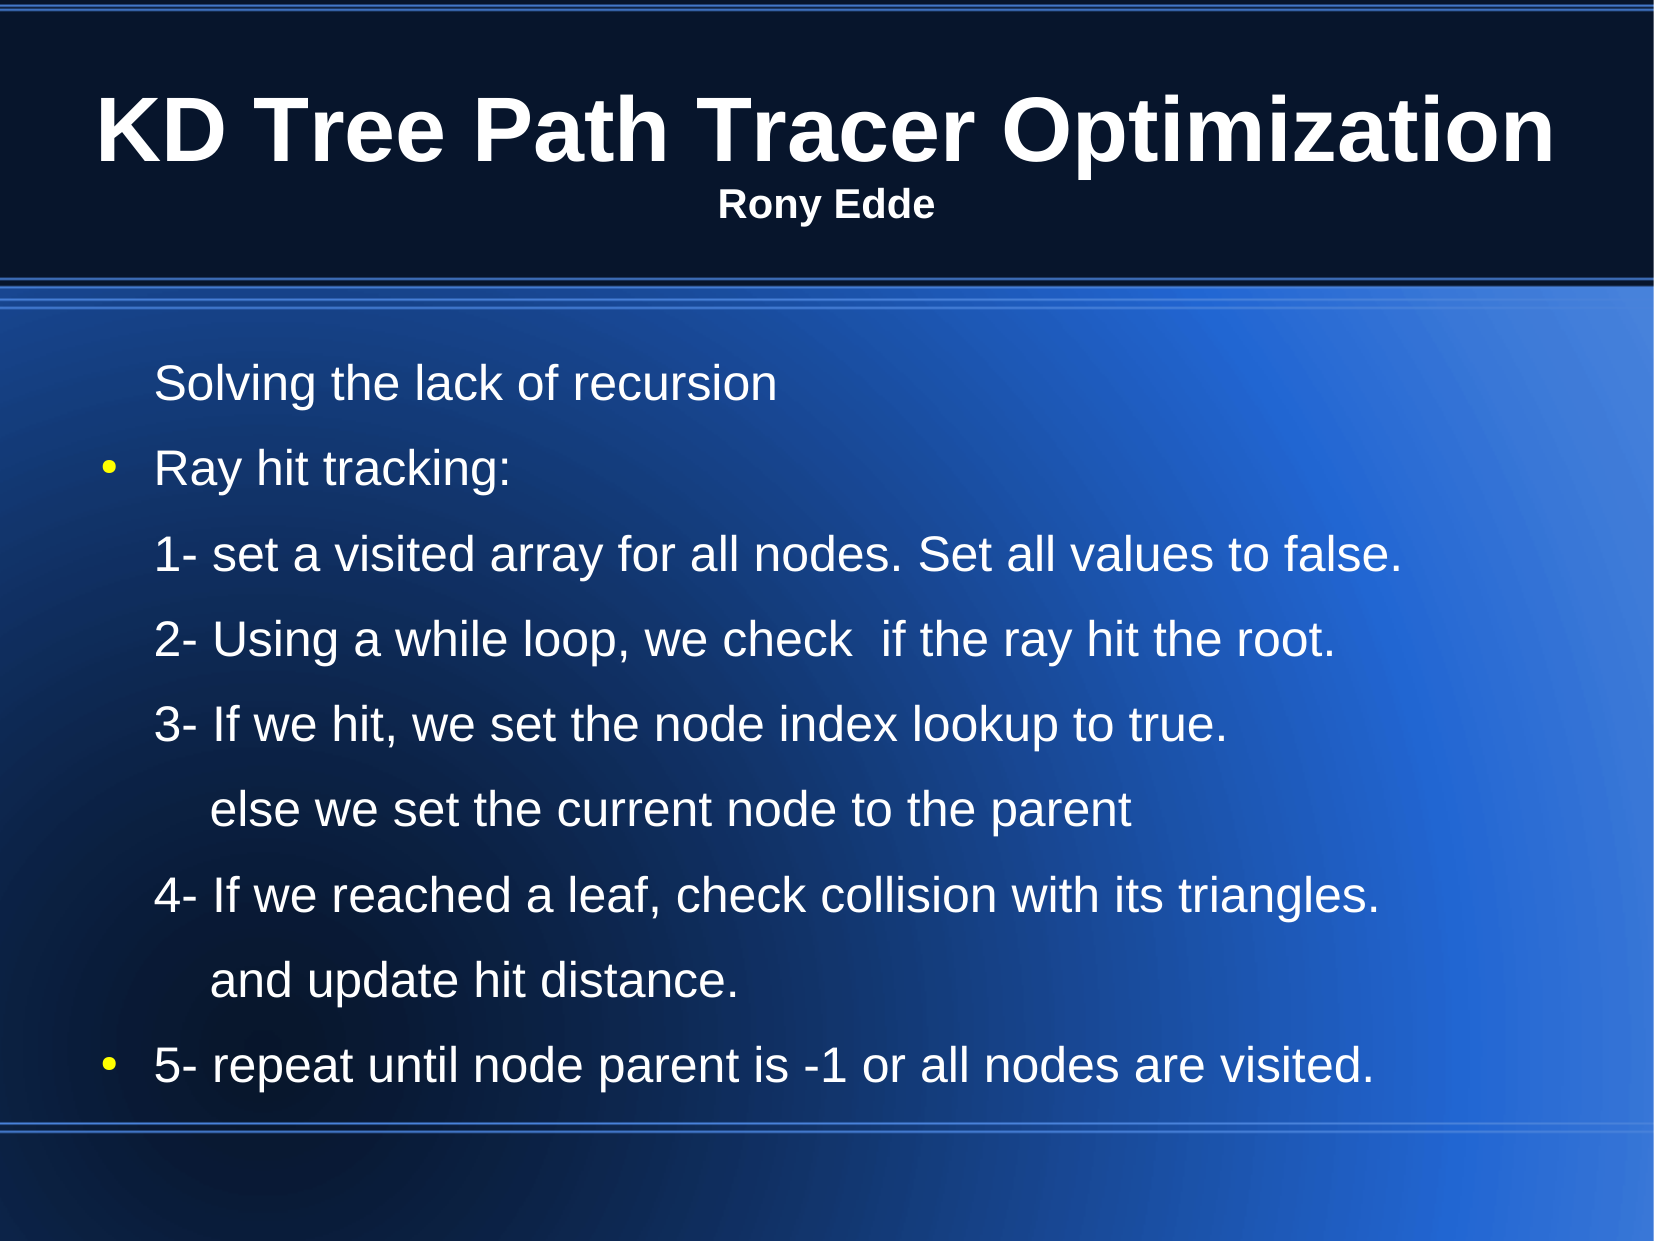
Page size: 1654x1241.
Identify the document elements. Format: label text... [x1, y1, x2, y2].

list Solving the lack of recursion Ray hit tracking: 1- set a visited array for all nodes. Set all values to false. 2- Using a while loop, we check if the ray hit the root. 3- If we hit, we set the node index lookup to true. else we set the current node to the parent 4- If we reached a leaf, check collision with its triangles. and update hit distance. 5- repeat until node parent is -1 or all nodes are visited. [82, 355, 1571, 1094]
picture [0, 0, 1654, 1241]
title KD Tree Path Tracer Optimization Rony Edde [82, 56, 1571, 250]
